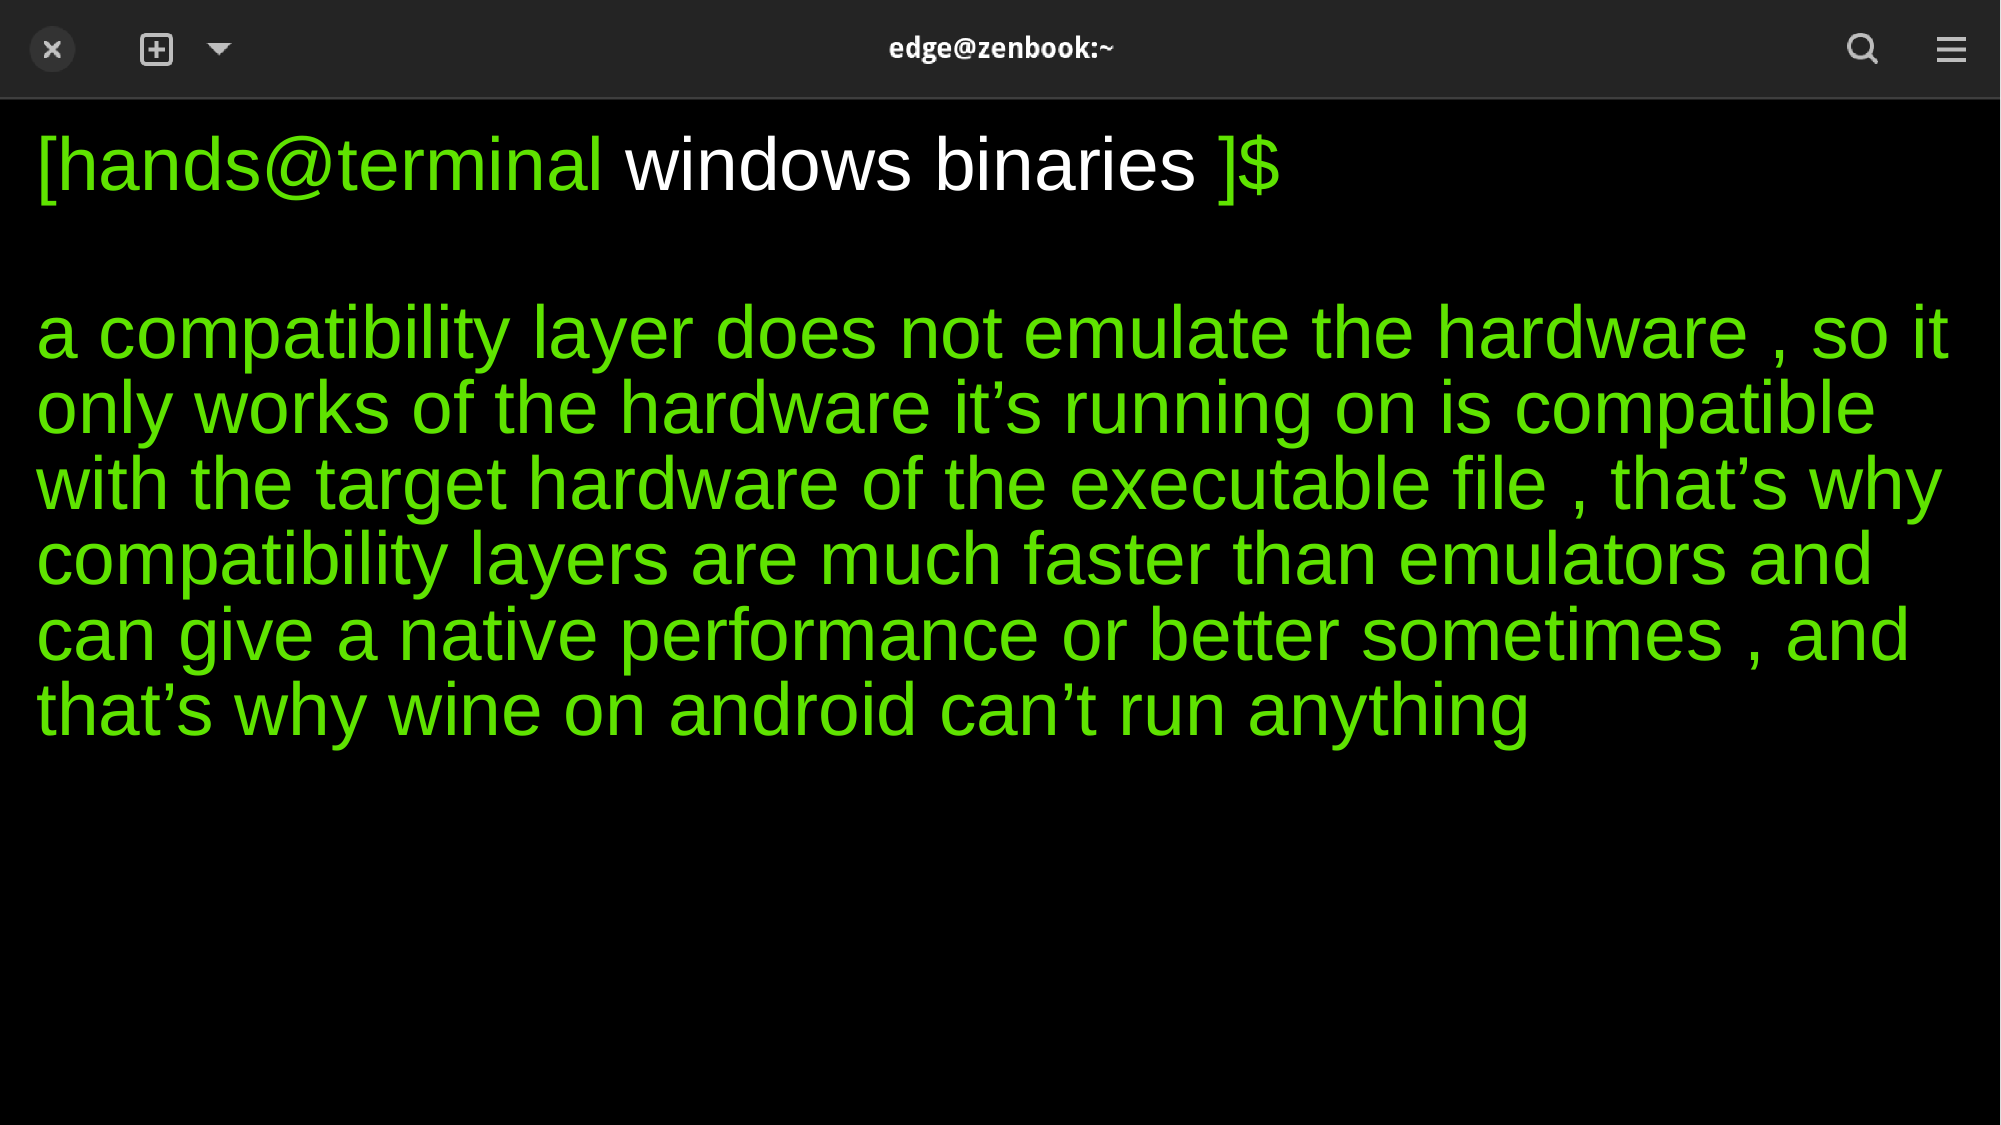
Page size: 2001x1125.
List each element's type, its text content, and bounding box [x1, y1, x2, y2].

subtitle [hands@terminal windows binaries ]$ a compatibility layer does not emulate the hardware , so it only works of the hardware it’s running on is compatible with the target hardware of the executable file , that’s why compatibility layers are much faster than emulators and can give a native performance or better sometimes , and that’s why wine on android can’t run anything [21, 122, 1980, 1108]
picture [0, 0, 2001, 1125]
